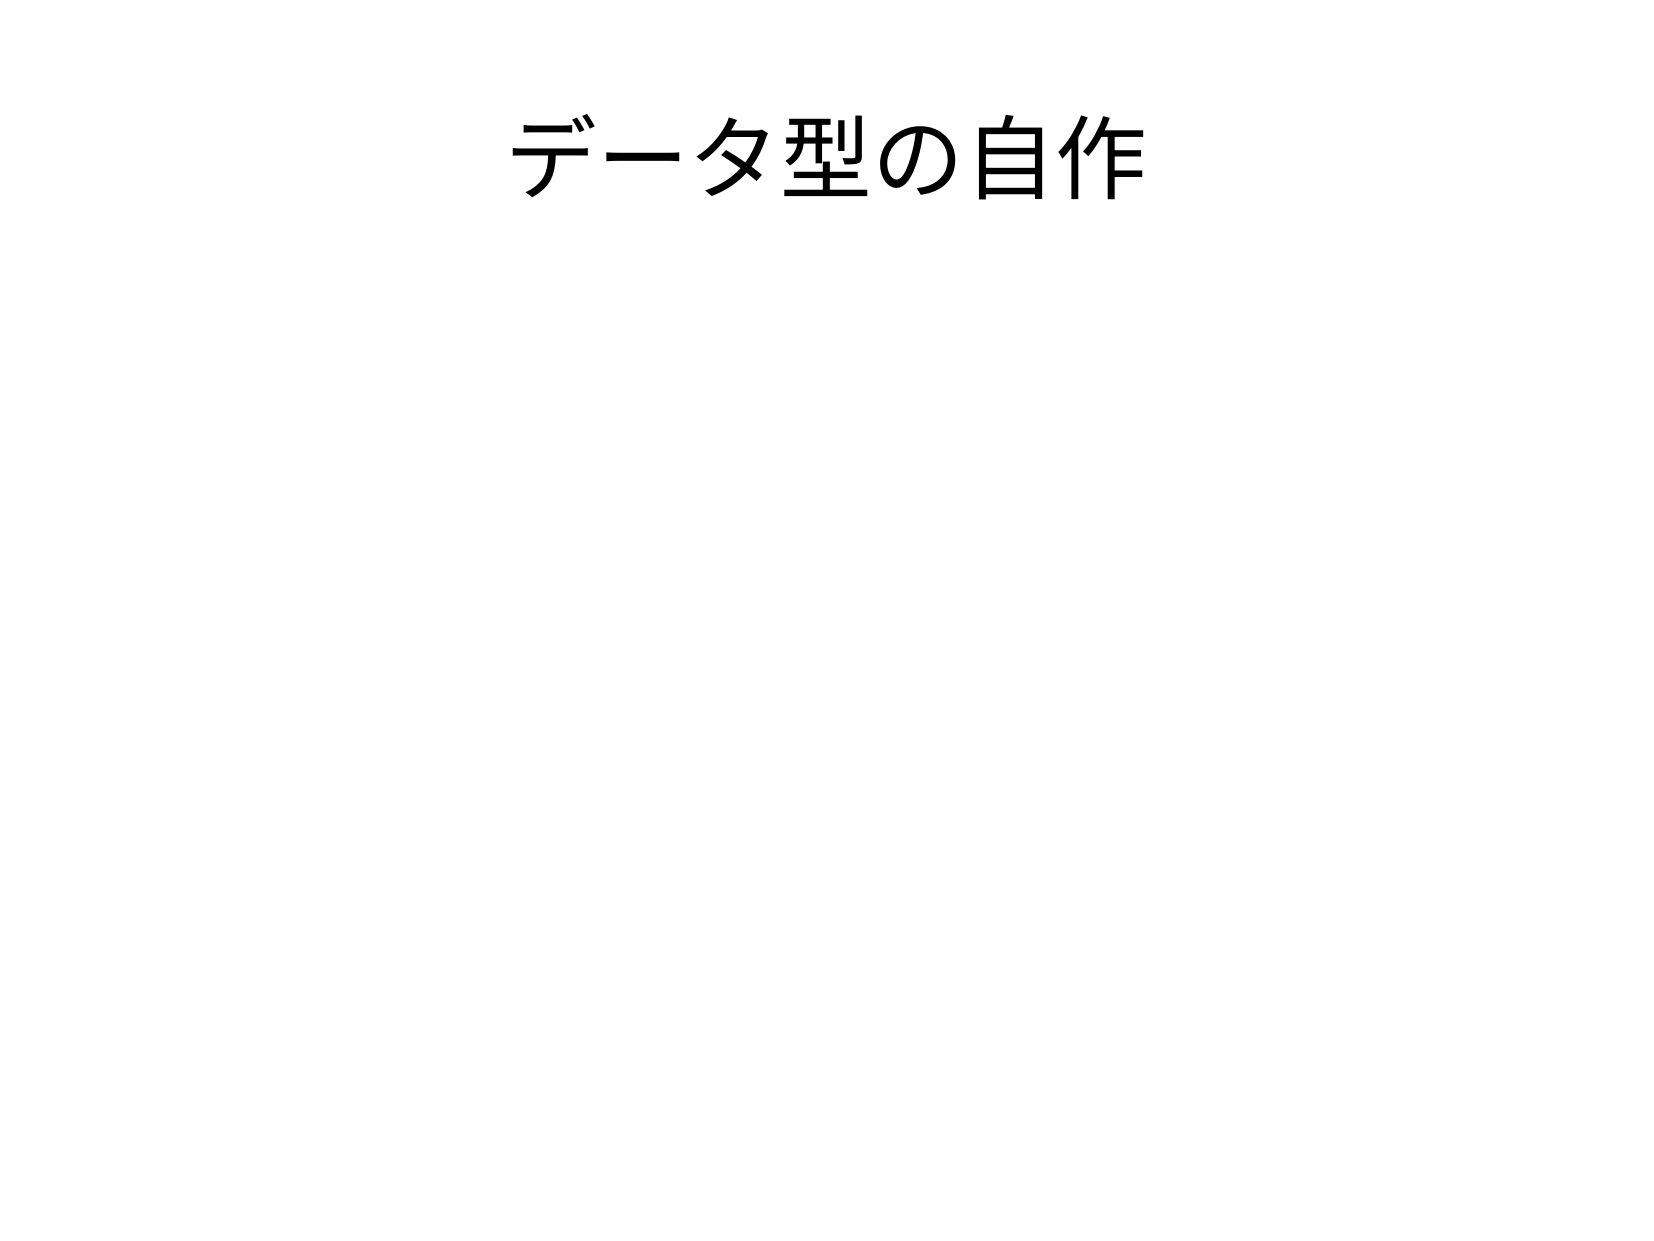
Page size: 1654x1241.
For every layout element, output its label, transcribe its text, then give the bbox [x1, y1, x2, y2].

title データ型の自作 [82, 49, 1571, 257]
